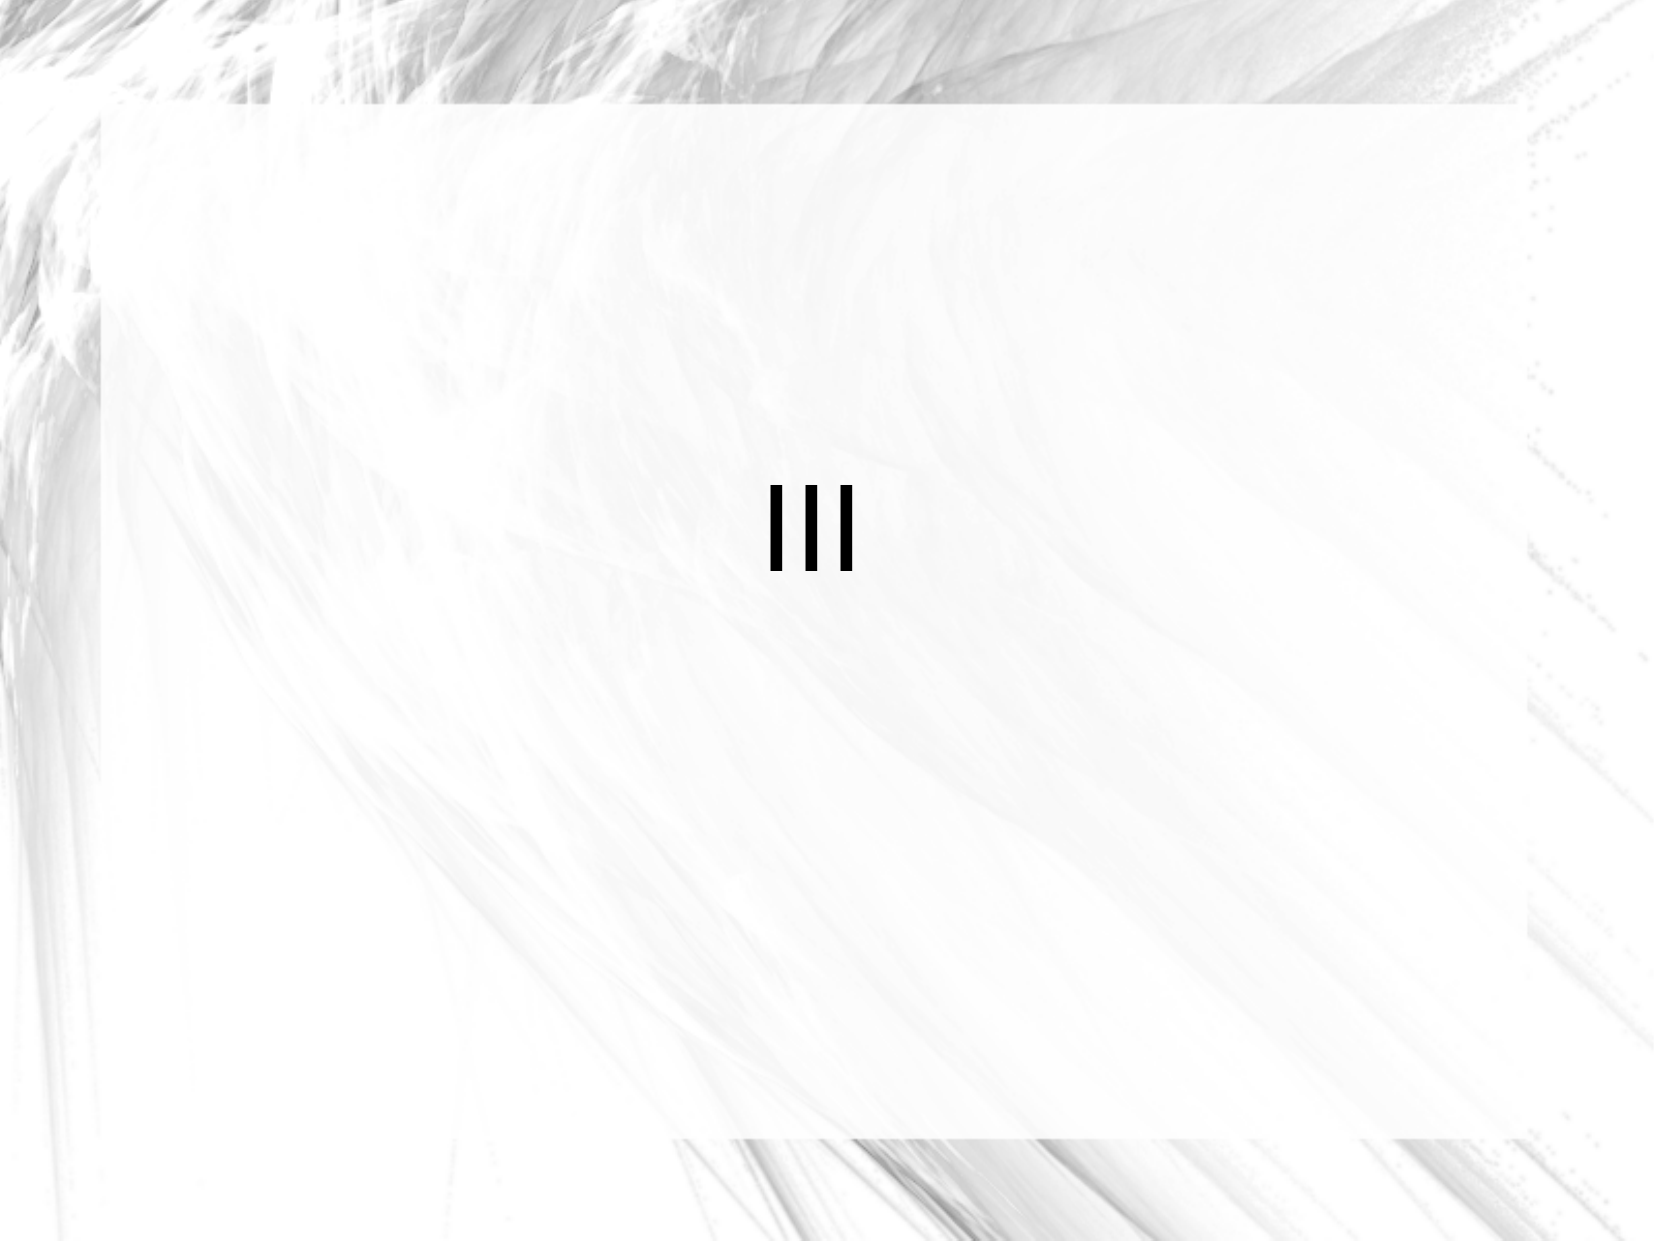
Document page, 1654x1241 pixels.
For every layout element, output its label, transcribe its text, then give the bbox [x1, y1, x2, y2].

subtitle III [118, 119, 1506, 938]
picture [0, 0, 1654, 1241]
